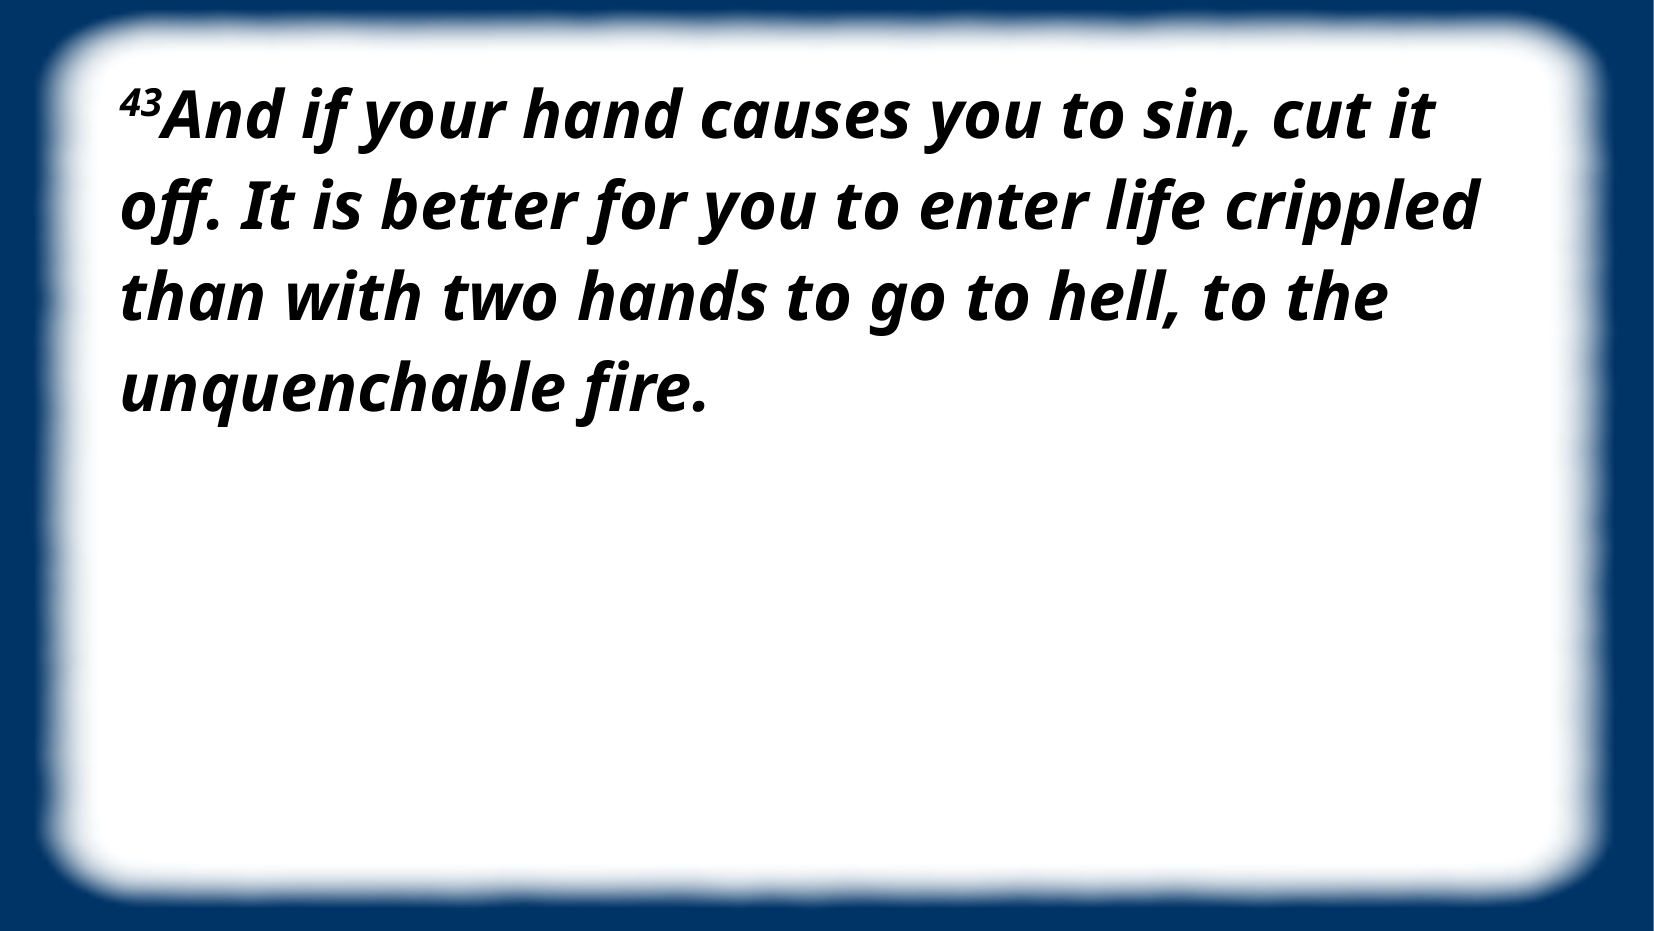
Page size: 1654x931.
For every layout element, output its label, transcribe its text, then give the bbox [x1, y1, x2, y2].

text_box 43And if your hand causes you to sin, cut it off. It is better for you to enter life crippled than with two hands to go to hell, to the unquenchable fire. [105, 60, 1546, 430]
picture [0, 0, 1654, 931]
